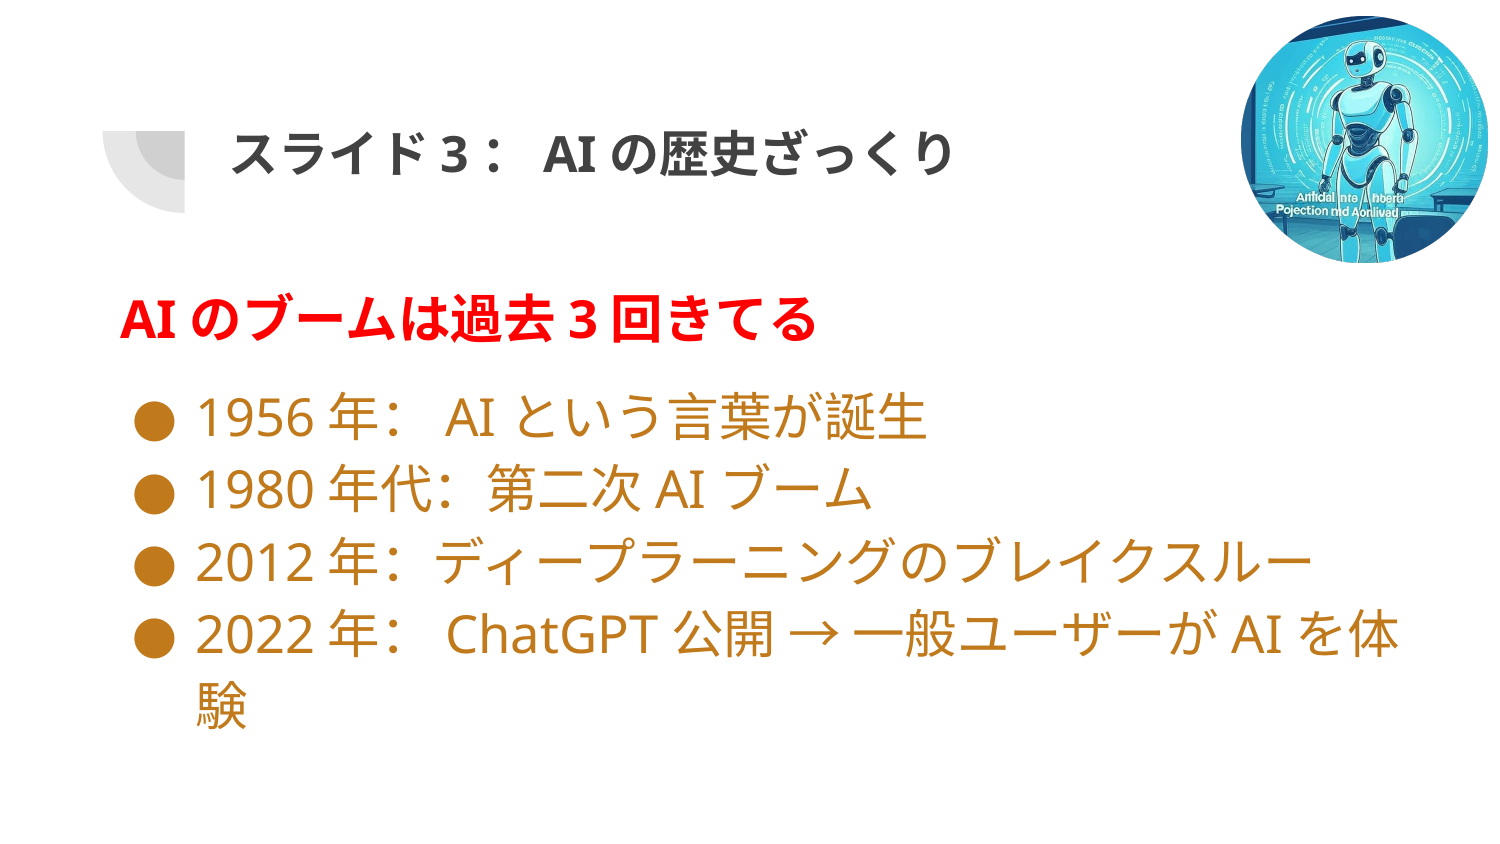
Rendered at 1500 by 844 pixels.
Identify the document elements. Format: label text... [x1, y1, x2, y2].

title スライド3：AIの歴史ざっくり [213, 98, 1241, 262]
list AIのブームは過去3回きてる 1956年：AIという言葉が誕生 1980年代：第二次AIブーム 2012年：ディープラーニングのブレイクスルー 2022年：ChatGPT公開 → 一般ユーザーがAIを体験 [105, 262, 1442, 680]
picture [1241, 16, 1488, 263]
